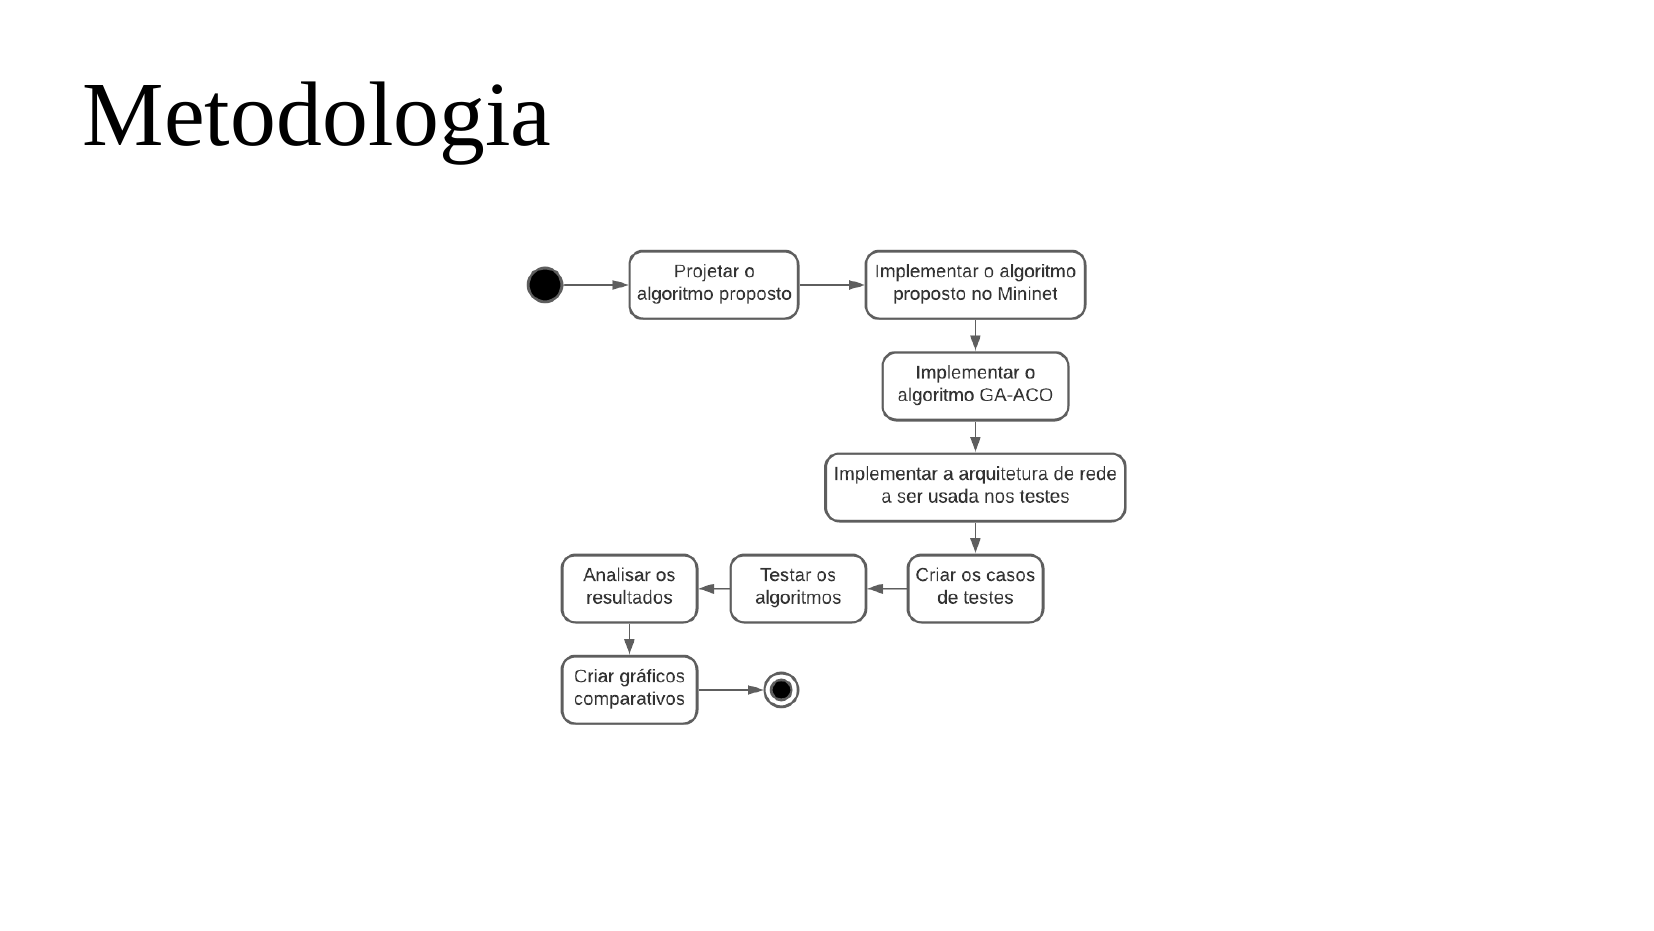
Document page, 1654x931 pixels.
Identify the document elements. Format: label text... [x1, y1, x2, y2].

title Metodologia [82, 37, 1571, 193]
picture [494, 217, 1159, 758]
